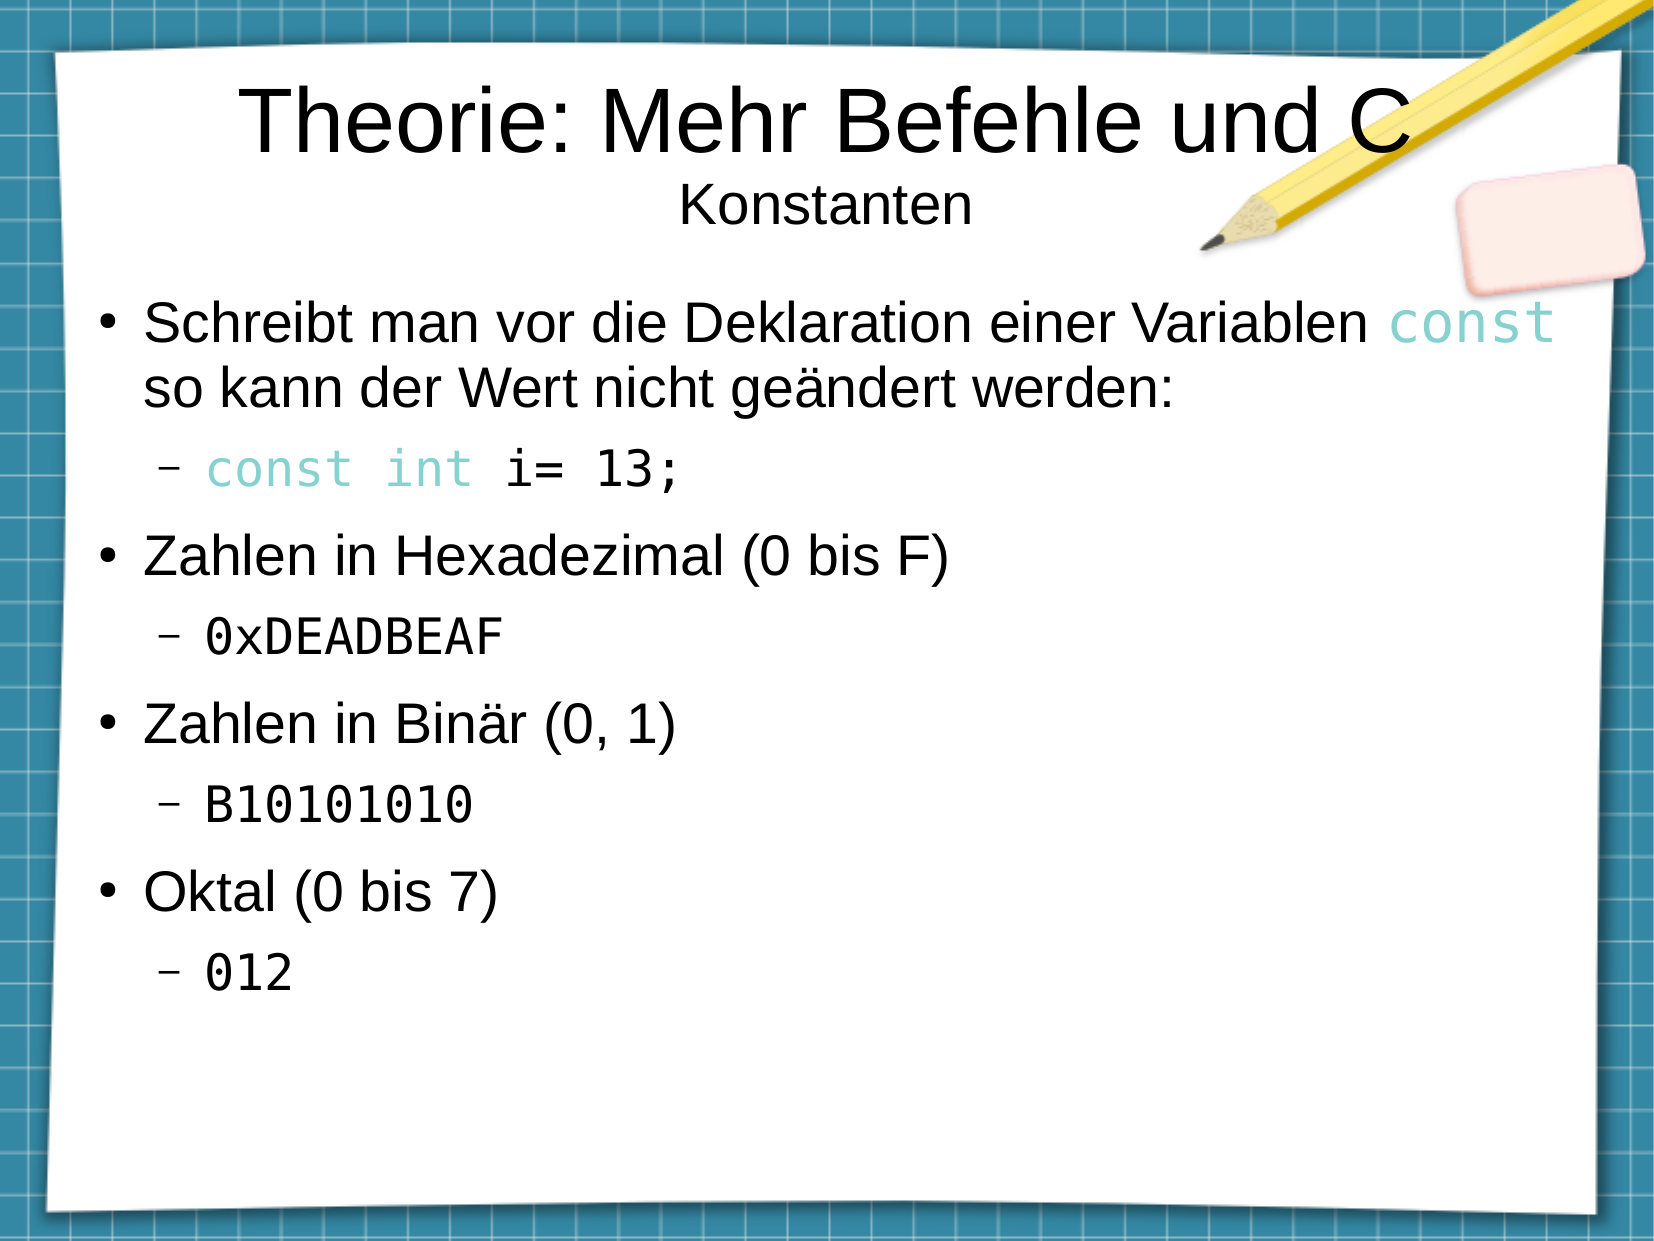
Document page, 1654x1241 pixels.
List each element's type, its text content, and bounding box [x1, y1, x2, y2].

list Schreibt man vor die Deklaration einer Variablen const so kann der Wert nicht geändert werden: const int i= 13; Zahlen in Hexadezimal (0 bis F) 0xDEADBEAF Zahlen in Binär (0, 1) B10101010 Oktal (0 bis 7) 012 [82, 289, 1571, 1009]
picture [0, 0, 1654, 1241]
title Theorie: Mehr Befehle und C Konstanten [82, 49, 1571, 257]
